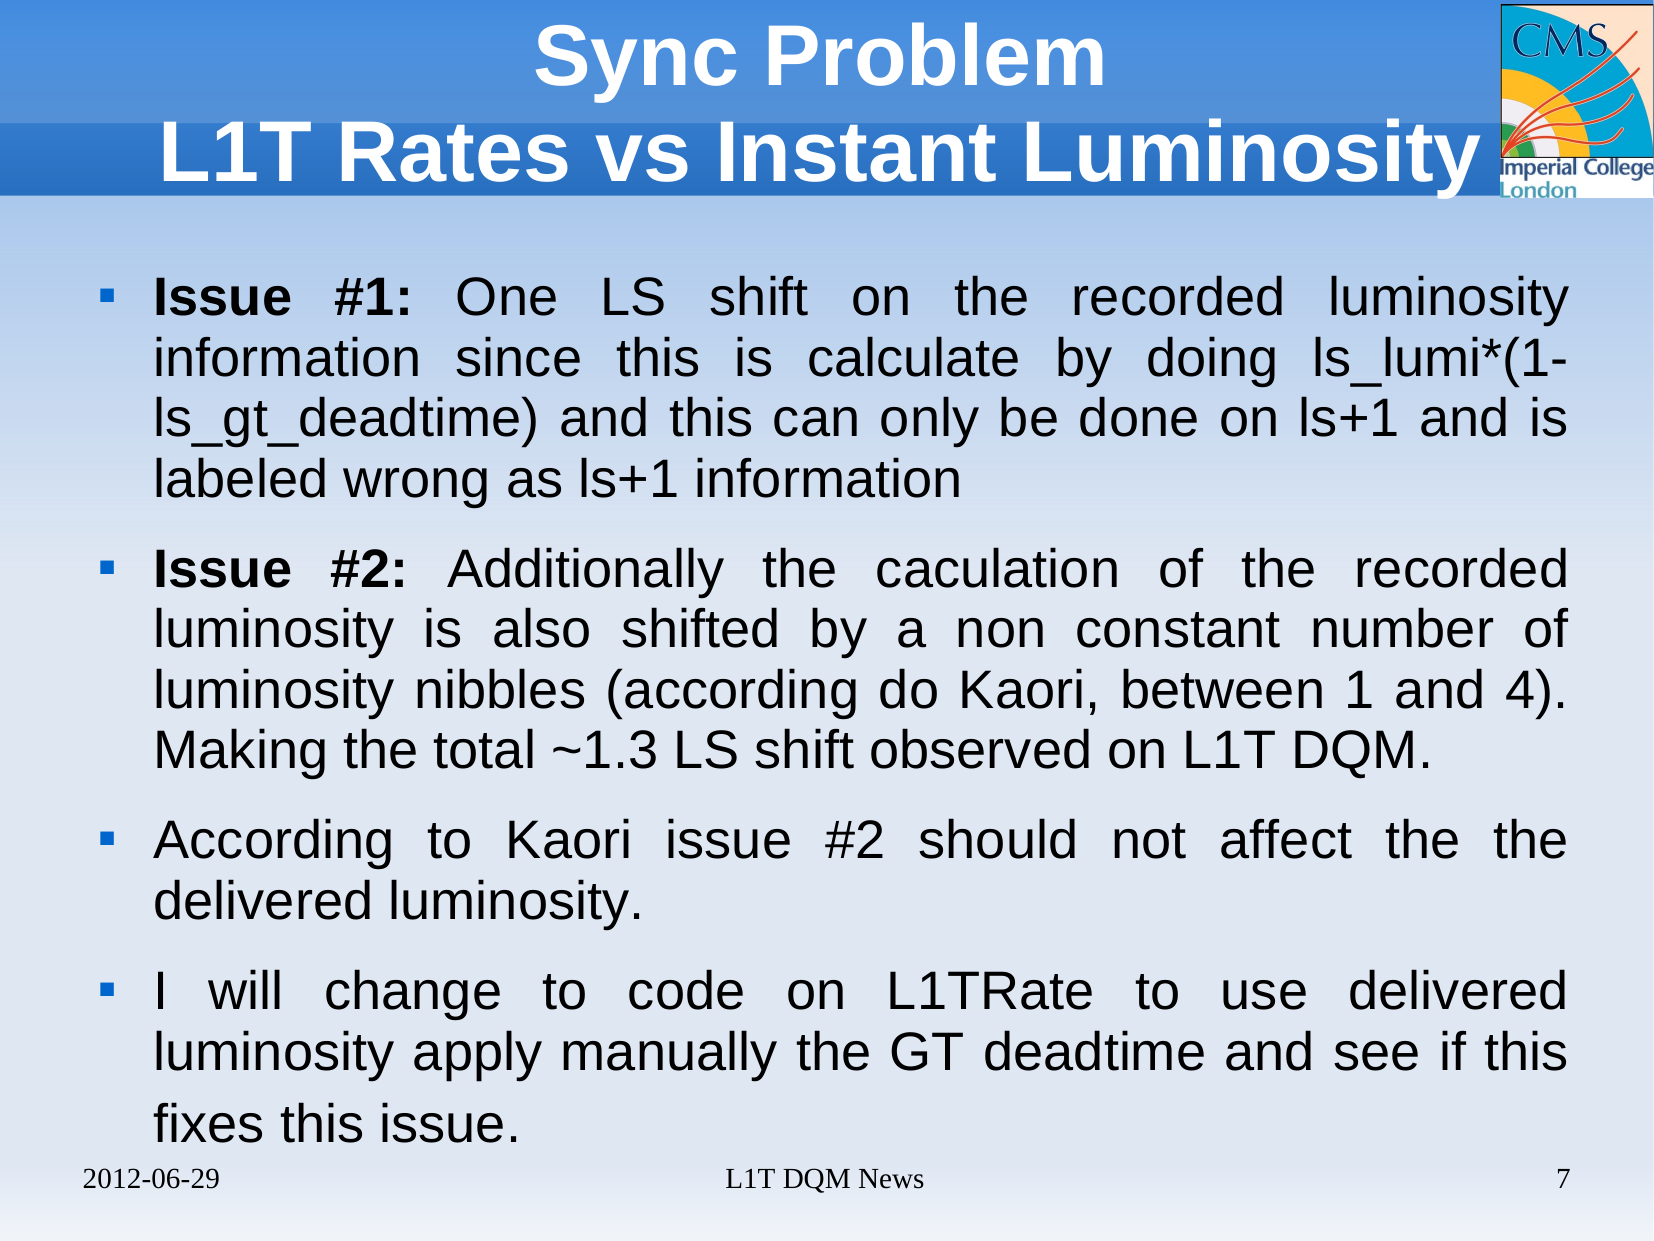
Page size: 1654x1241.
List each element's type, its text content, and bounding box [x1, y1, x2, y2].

list Issue #1: One LS shift on the recorded luminosity information since this is calculate by doing ls_lumi*(1-ls_gt_deadtime) and this can only be done on ls+1 and is labeled wrong as ls+1 information Issue #2: Additionally the caculation of the recorded luminosity is also shifted by a non constant number of luminosity nibbles (according do Kaori, between 1 and 4). Making the total ~1.3 LS shift observed on L1T DQM. According to Kaori issue #2 should not affect the the delivered luminosity. I will change to code on L1TRate to use delivered luminosity apply manually the GT deadtime and see if this fixes this issue. [82, 266, 1571, 1157]
picture [0, 0, 1654, 1241]
title Sync Problem L1T Rates vs Instant Luminosity [76, 0, 1565, 208]
